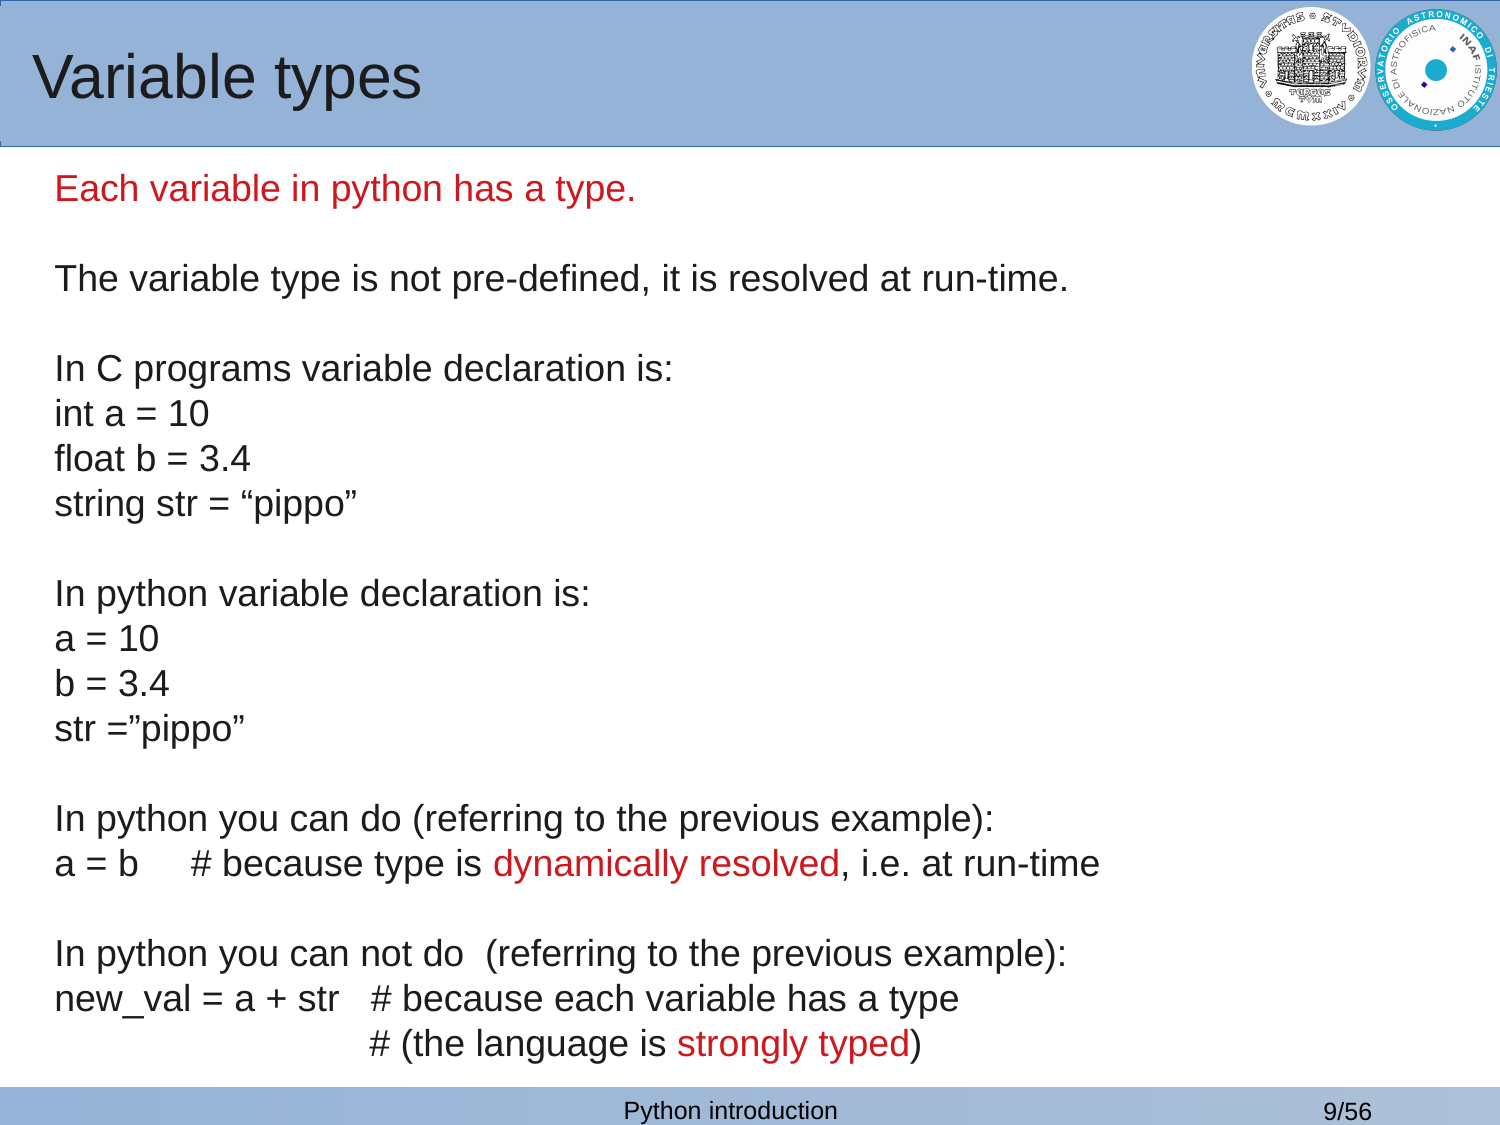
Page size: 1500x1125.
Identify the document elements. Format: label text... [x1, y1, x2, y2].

picture [1252, 0, 1500, 156]
text_box Variable types [0, 5, 1243, 141]
list Each variable in python has a type. The variable type is not pre-defined, it is resolved at run-time. In C programs variable declaration is: int a = 10 float b = 3.4 string str = “pippo” In python variable declaration is: a = 10 b = 3.4 str =”pippo” In python you can do (referring to the previous example): a = b # because type is dynamically resolved, i.e. at run-time In python you can not do (referring to the previous example): new_val = a + str # because each variable has a type # (the language is strongly typed) [39, 156, 1473, 1072]
